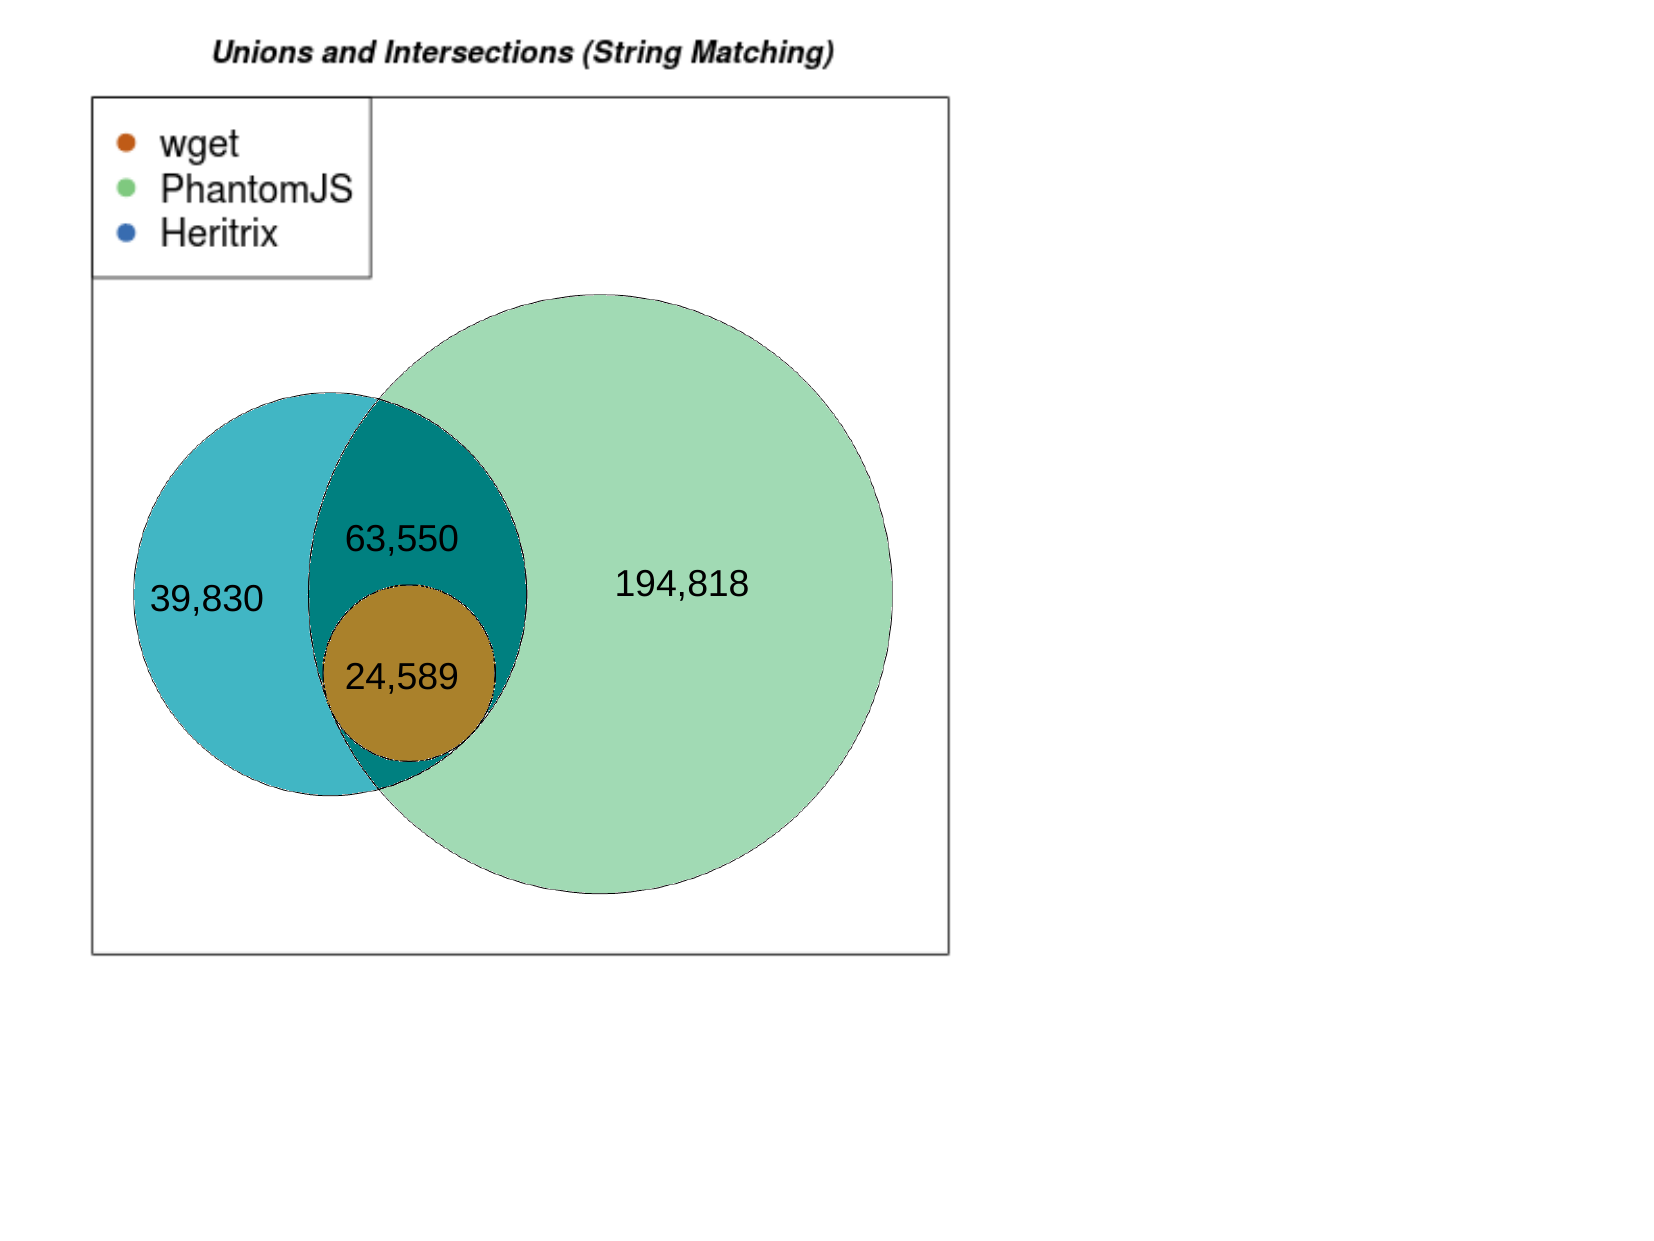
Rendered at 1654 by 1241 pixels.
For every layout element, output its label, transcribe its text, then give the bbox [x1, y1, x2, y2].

text_box 39,830 [135, 570, 301, 627]
text_box 24,589 [330, 648, 496, 706]
text_box 63,550 [330, 510, 496, 567]
text_box 194,818 [599, 555, 765, 613]
picture [0, 5, 1042, 1048]
